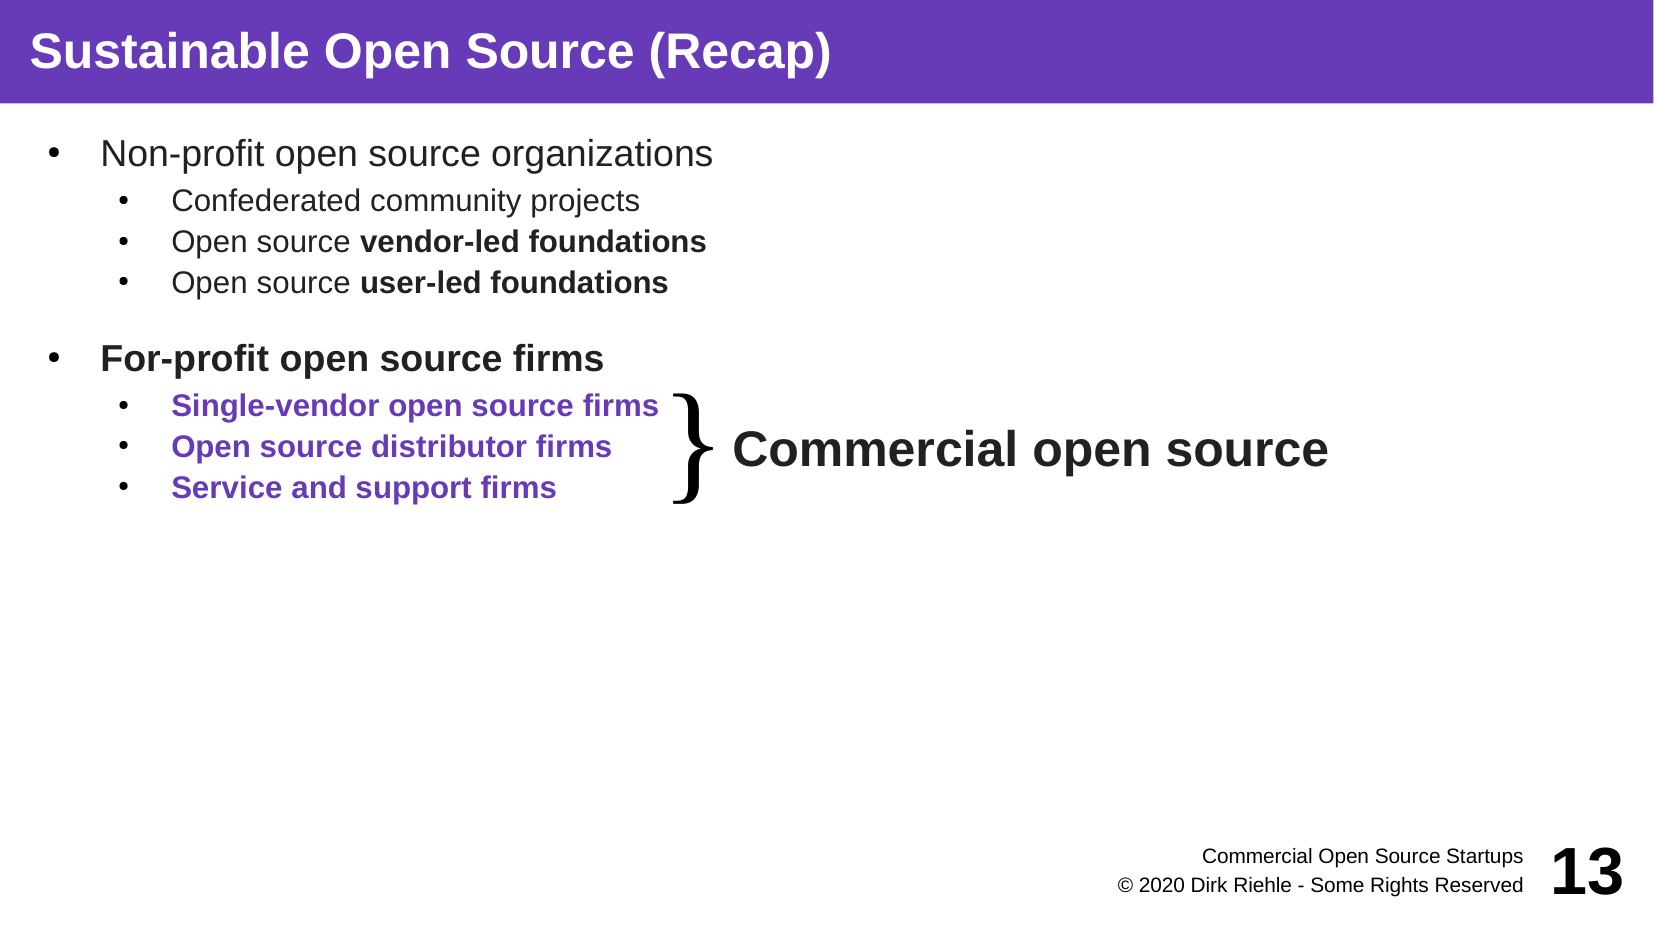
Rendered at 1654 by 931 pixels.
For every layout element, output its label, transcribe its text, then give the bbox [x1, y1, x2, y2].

text_box } [649, 221, 854, 661]
list Non-profit open source organizations Confederated community projects Open source vendor-led foundations Open source user-led foundations For-profit open source firms Single-vendor open source firms Open source distributor firms Service and support firms [29, 132, 1625, 813]
title Sustainable Open Source (Recap) [0, 0, 1654, 104]
text_box Commercial open source [720, 360, 1365, 538]
